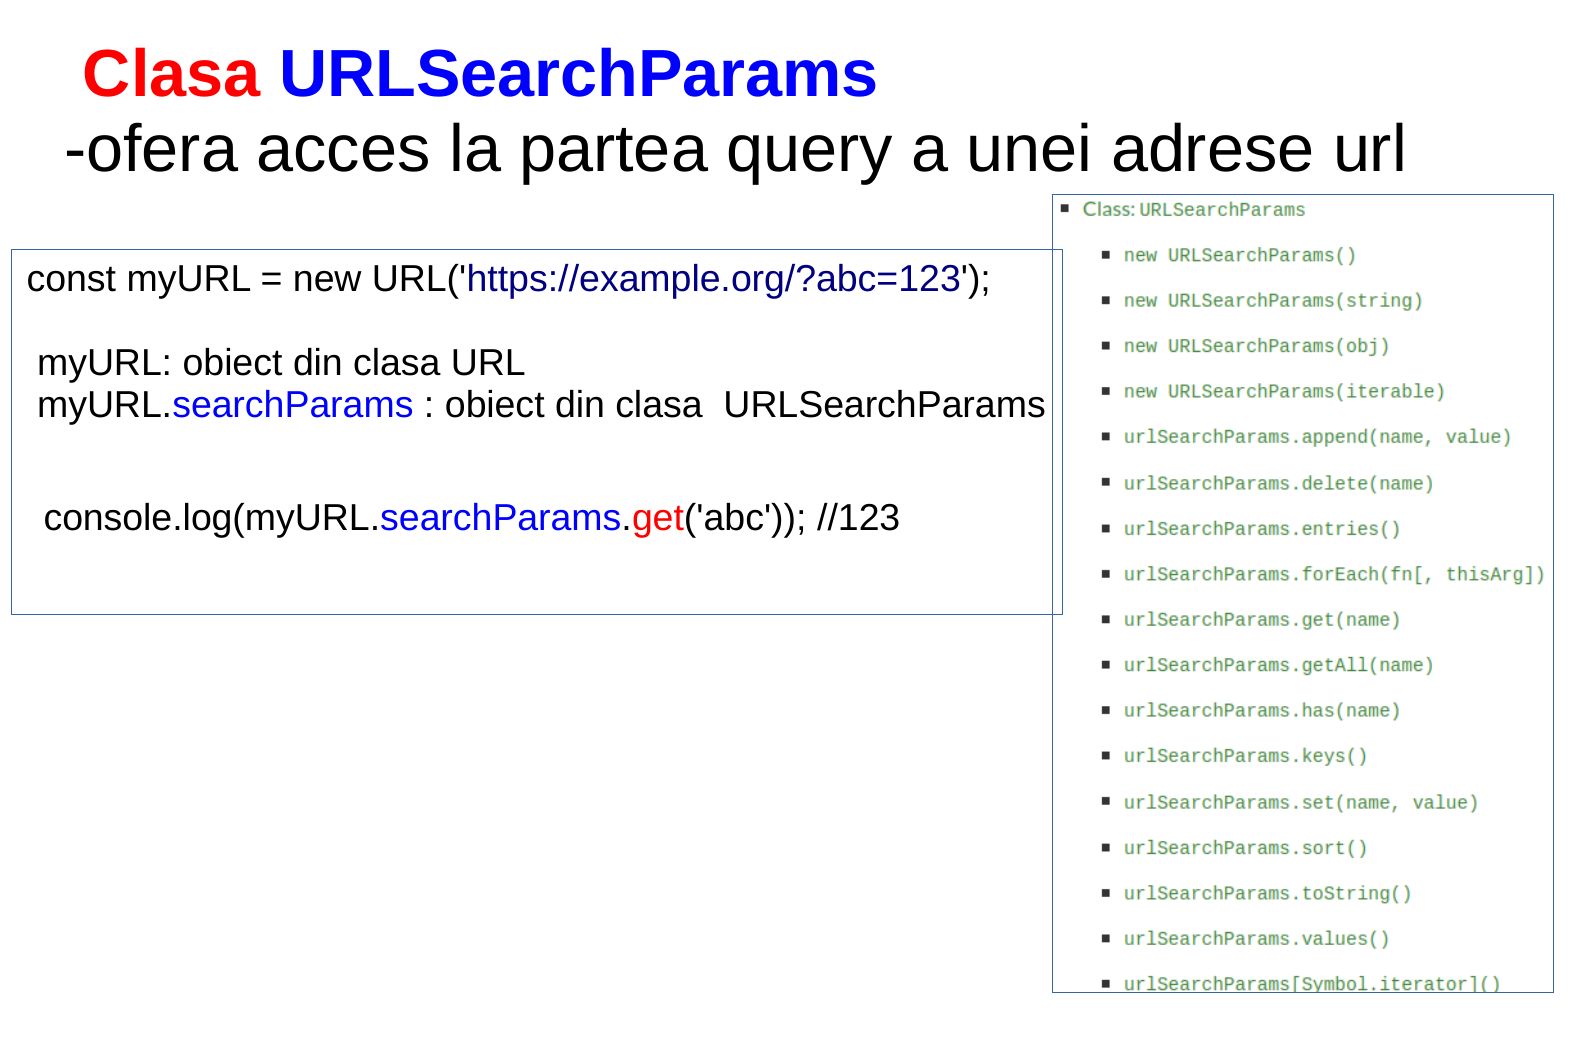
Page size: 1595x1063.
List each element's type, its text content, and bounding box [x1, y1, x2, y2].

text_box const myURL = new URL('https://example.org/?abc=123'); myURL: obiect din clasa URL myURL.searchParams : obiect din clasa URLSearchParams [11, 249, 1063, 615]
picture [1052, 194, 1554, 993]
text_box console.log(myURL.searchParams.get('abc')); //123 [28, 488, 916, 546]
text_box Clasa URLSearchParams -ofera acces la partea query a unei adrese url [49, 29, 1542, 213]
